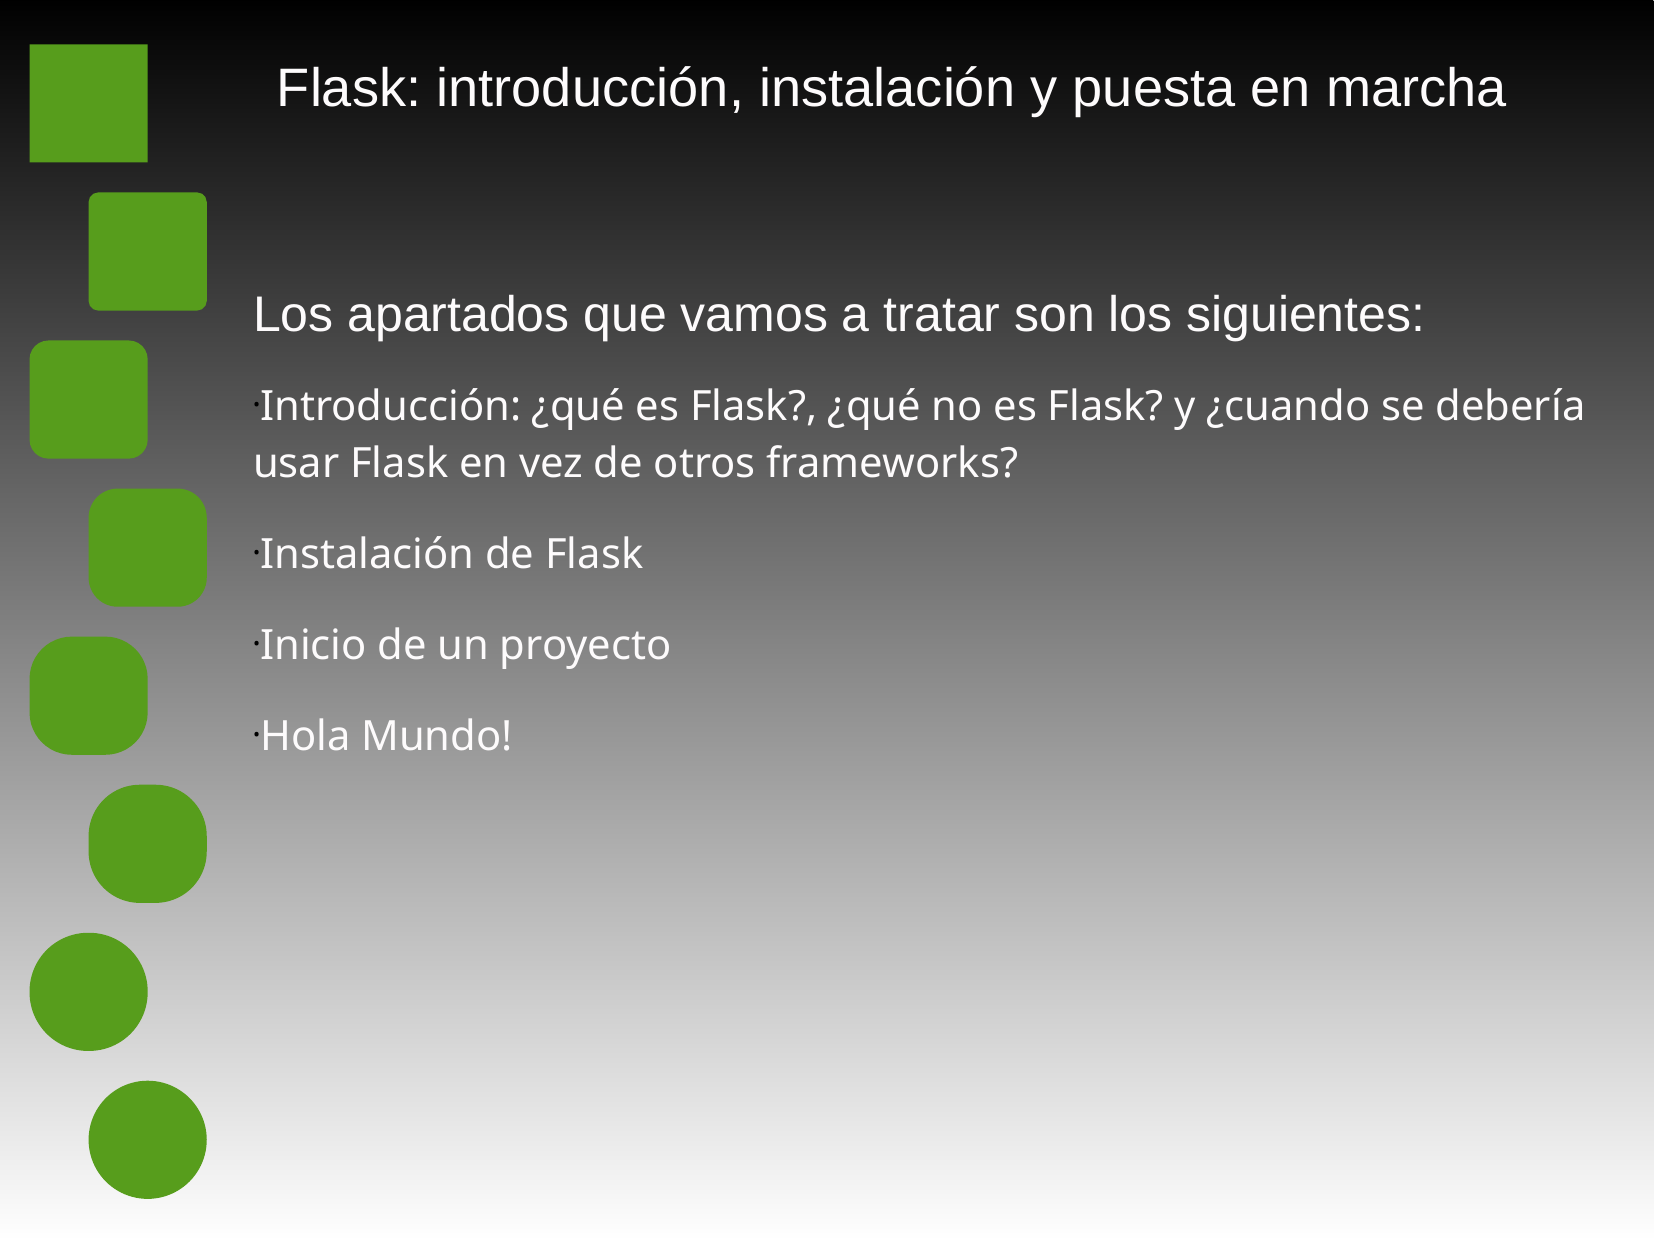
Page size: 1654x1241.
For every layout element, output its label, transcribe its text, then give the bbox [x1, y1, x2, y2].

title Flask: introducción, instalación y puesta en marcha [214, 49, 1571, 236]
text_box Los apartados que vamos a tratar son los siguientes: Introducción: ¿qué es Flask?, ¿qué no es Flask? y ¿cuando se debería usar Flask en vez de otros frameworks? Instalación de Flask Inicio de un proyecto Hola Mundo! [238, 278, 1632, 1219]
